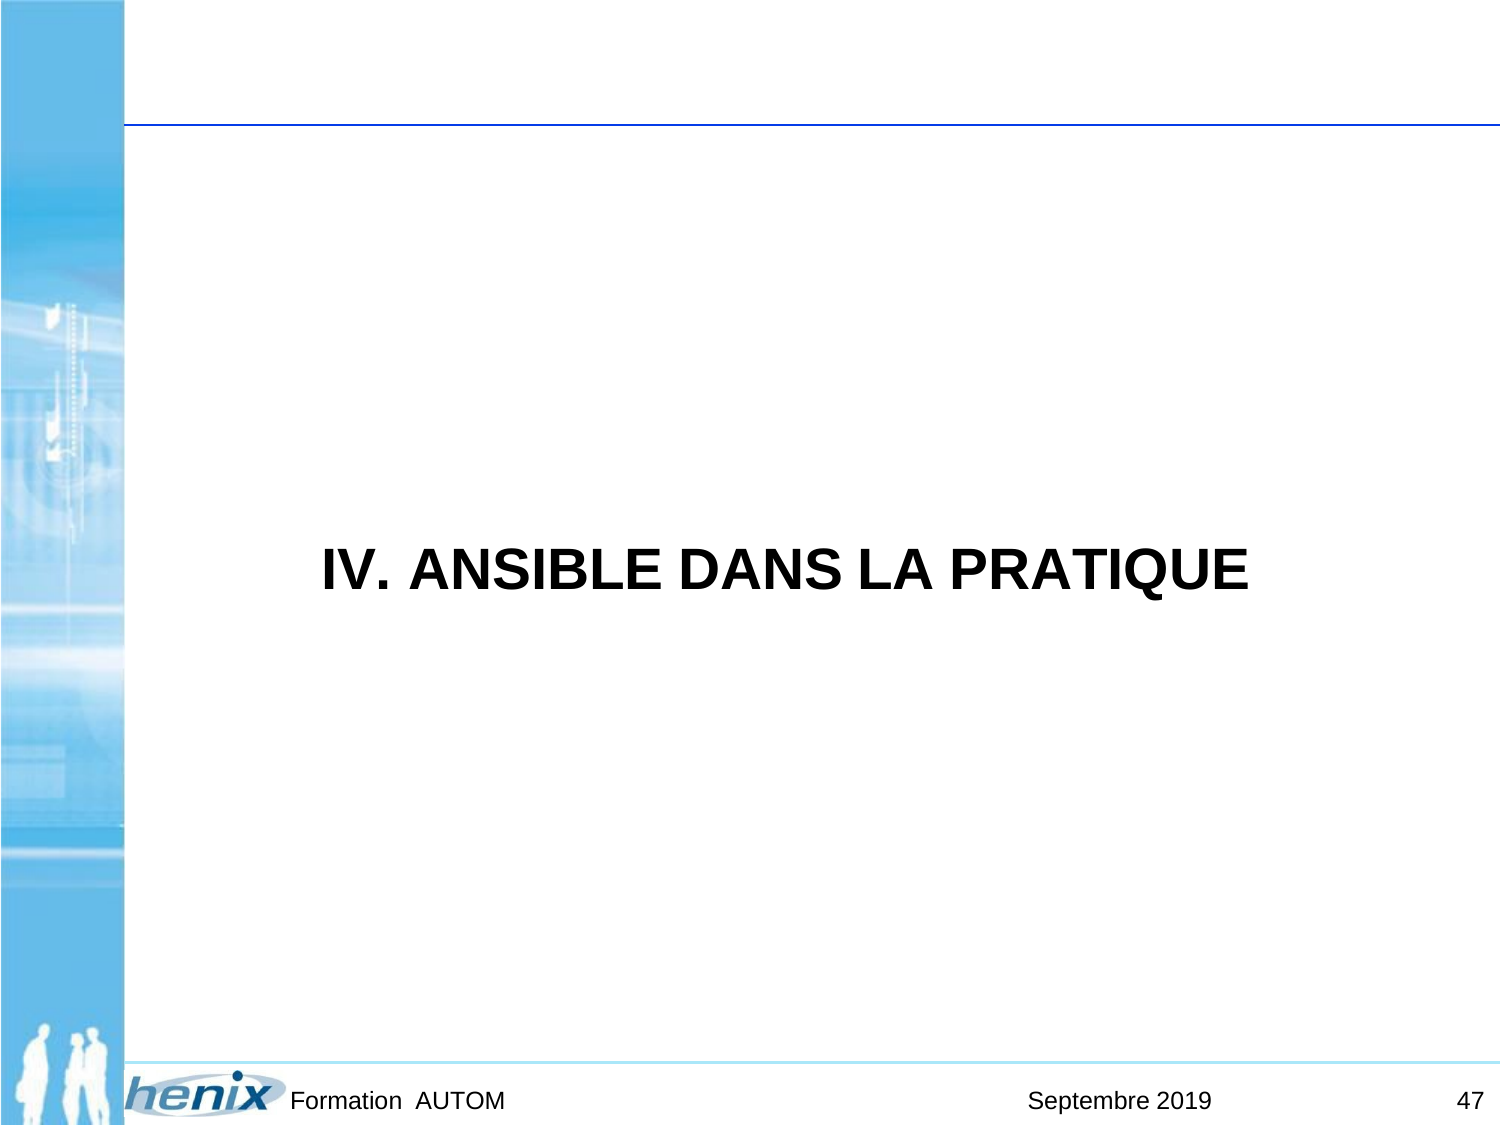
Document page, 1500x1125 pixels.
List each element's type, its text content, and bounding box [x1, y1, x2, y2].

text_box <numéro> [1452, 1084, 1490, 1115]
picture [0, 0, 126, 1125]
text_box Formation AUTOM [288, 1084, 507, 1115]
text_box Septembre 2019 [1025, 1084, 1253, 1115]
text_box IV. ANSIBLE DANS LA PRATIQUE [318, 530, 1276, 601]
text_box [123, 1070, 287, 1117]
